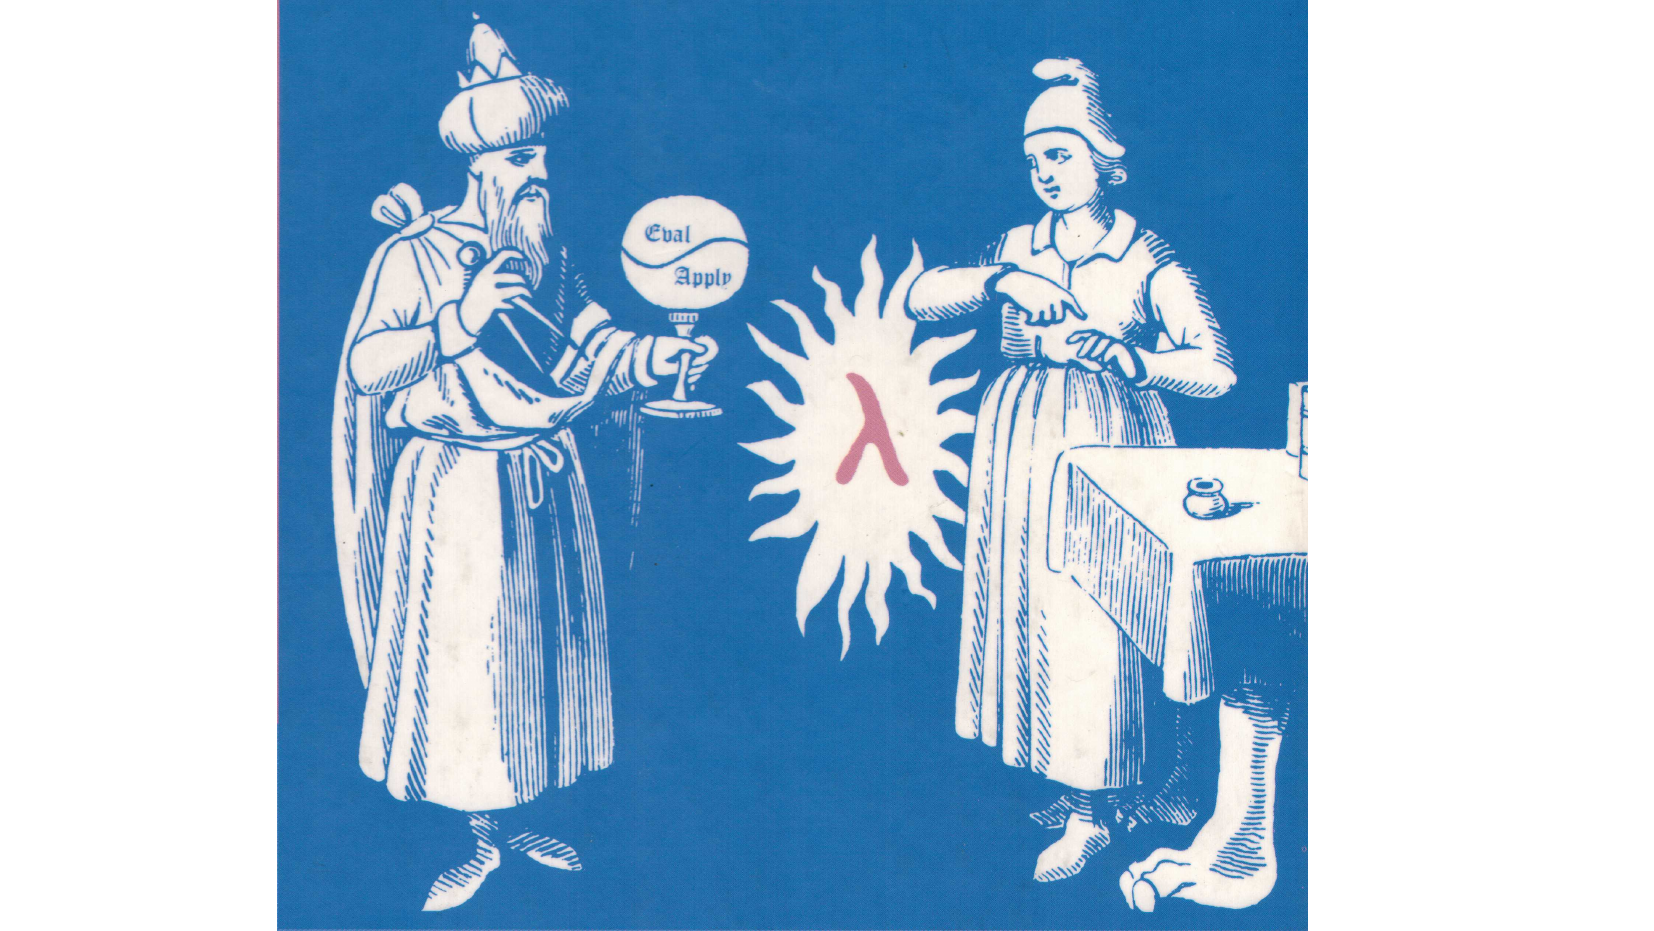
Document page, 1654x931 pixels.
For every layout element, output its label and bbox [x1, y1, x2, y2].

picture [277, 0, 1308, 931]
